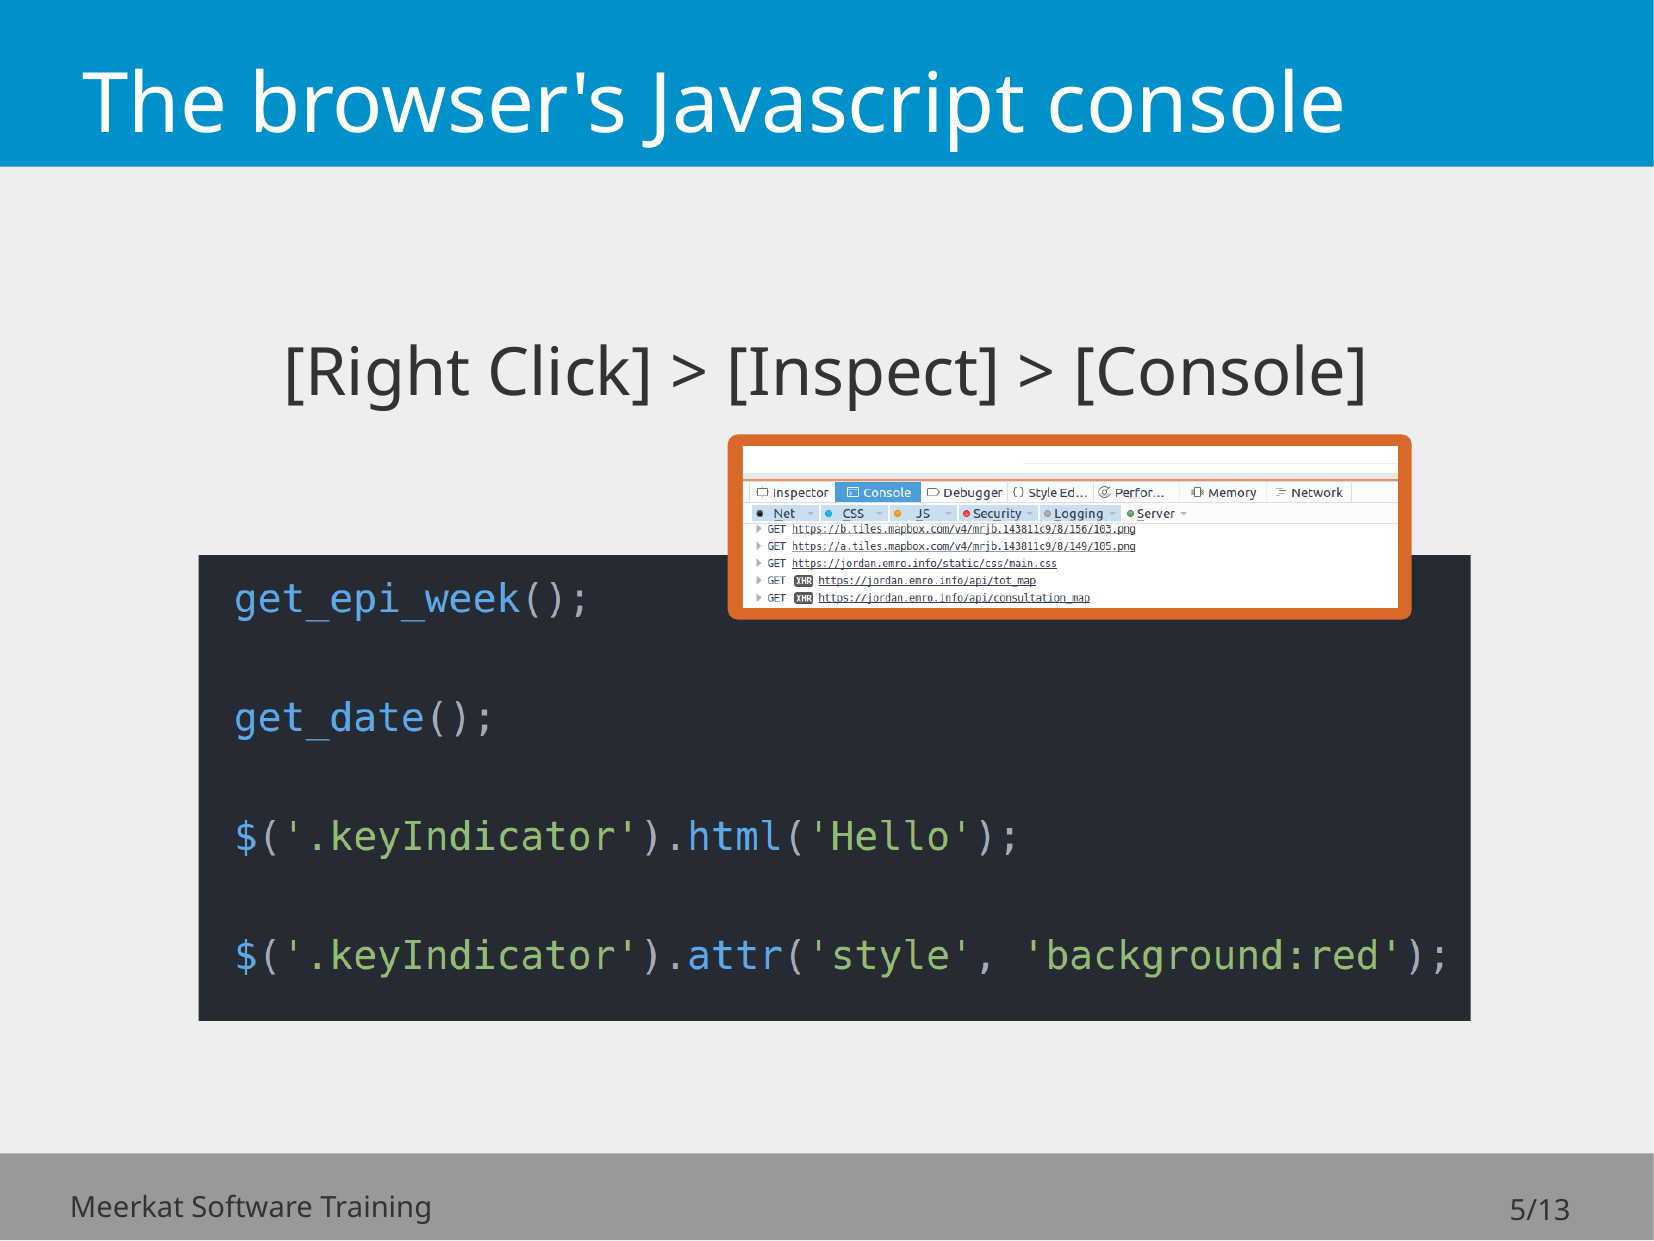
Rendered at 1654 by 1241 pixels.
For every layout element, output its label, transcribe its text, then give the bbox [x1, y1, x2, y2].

text_box [Right Click] > [Inspect] > [Console] [186, 316, 1468, 399]
picture [198, 555, 1471, 1021]
title The browser's Javascript console [82, 0, 1571, 204]
text_box [727, 434, 1412, 620]
picture [742, 446, 1398, 608]
